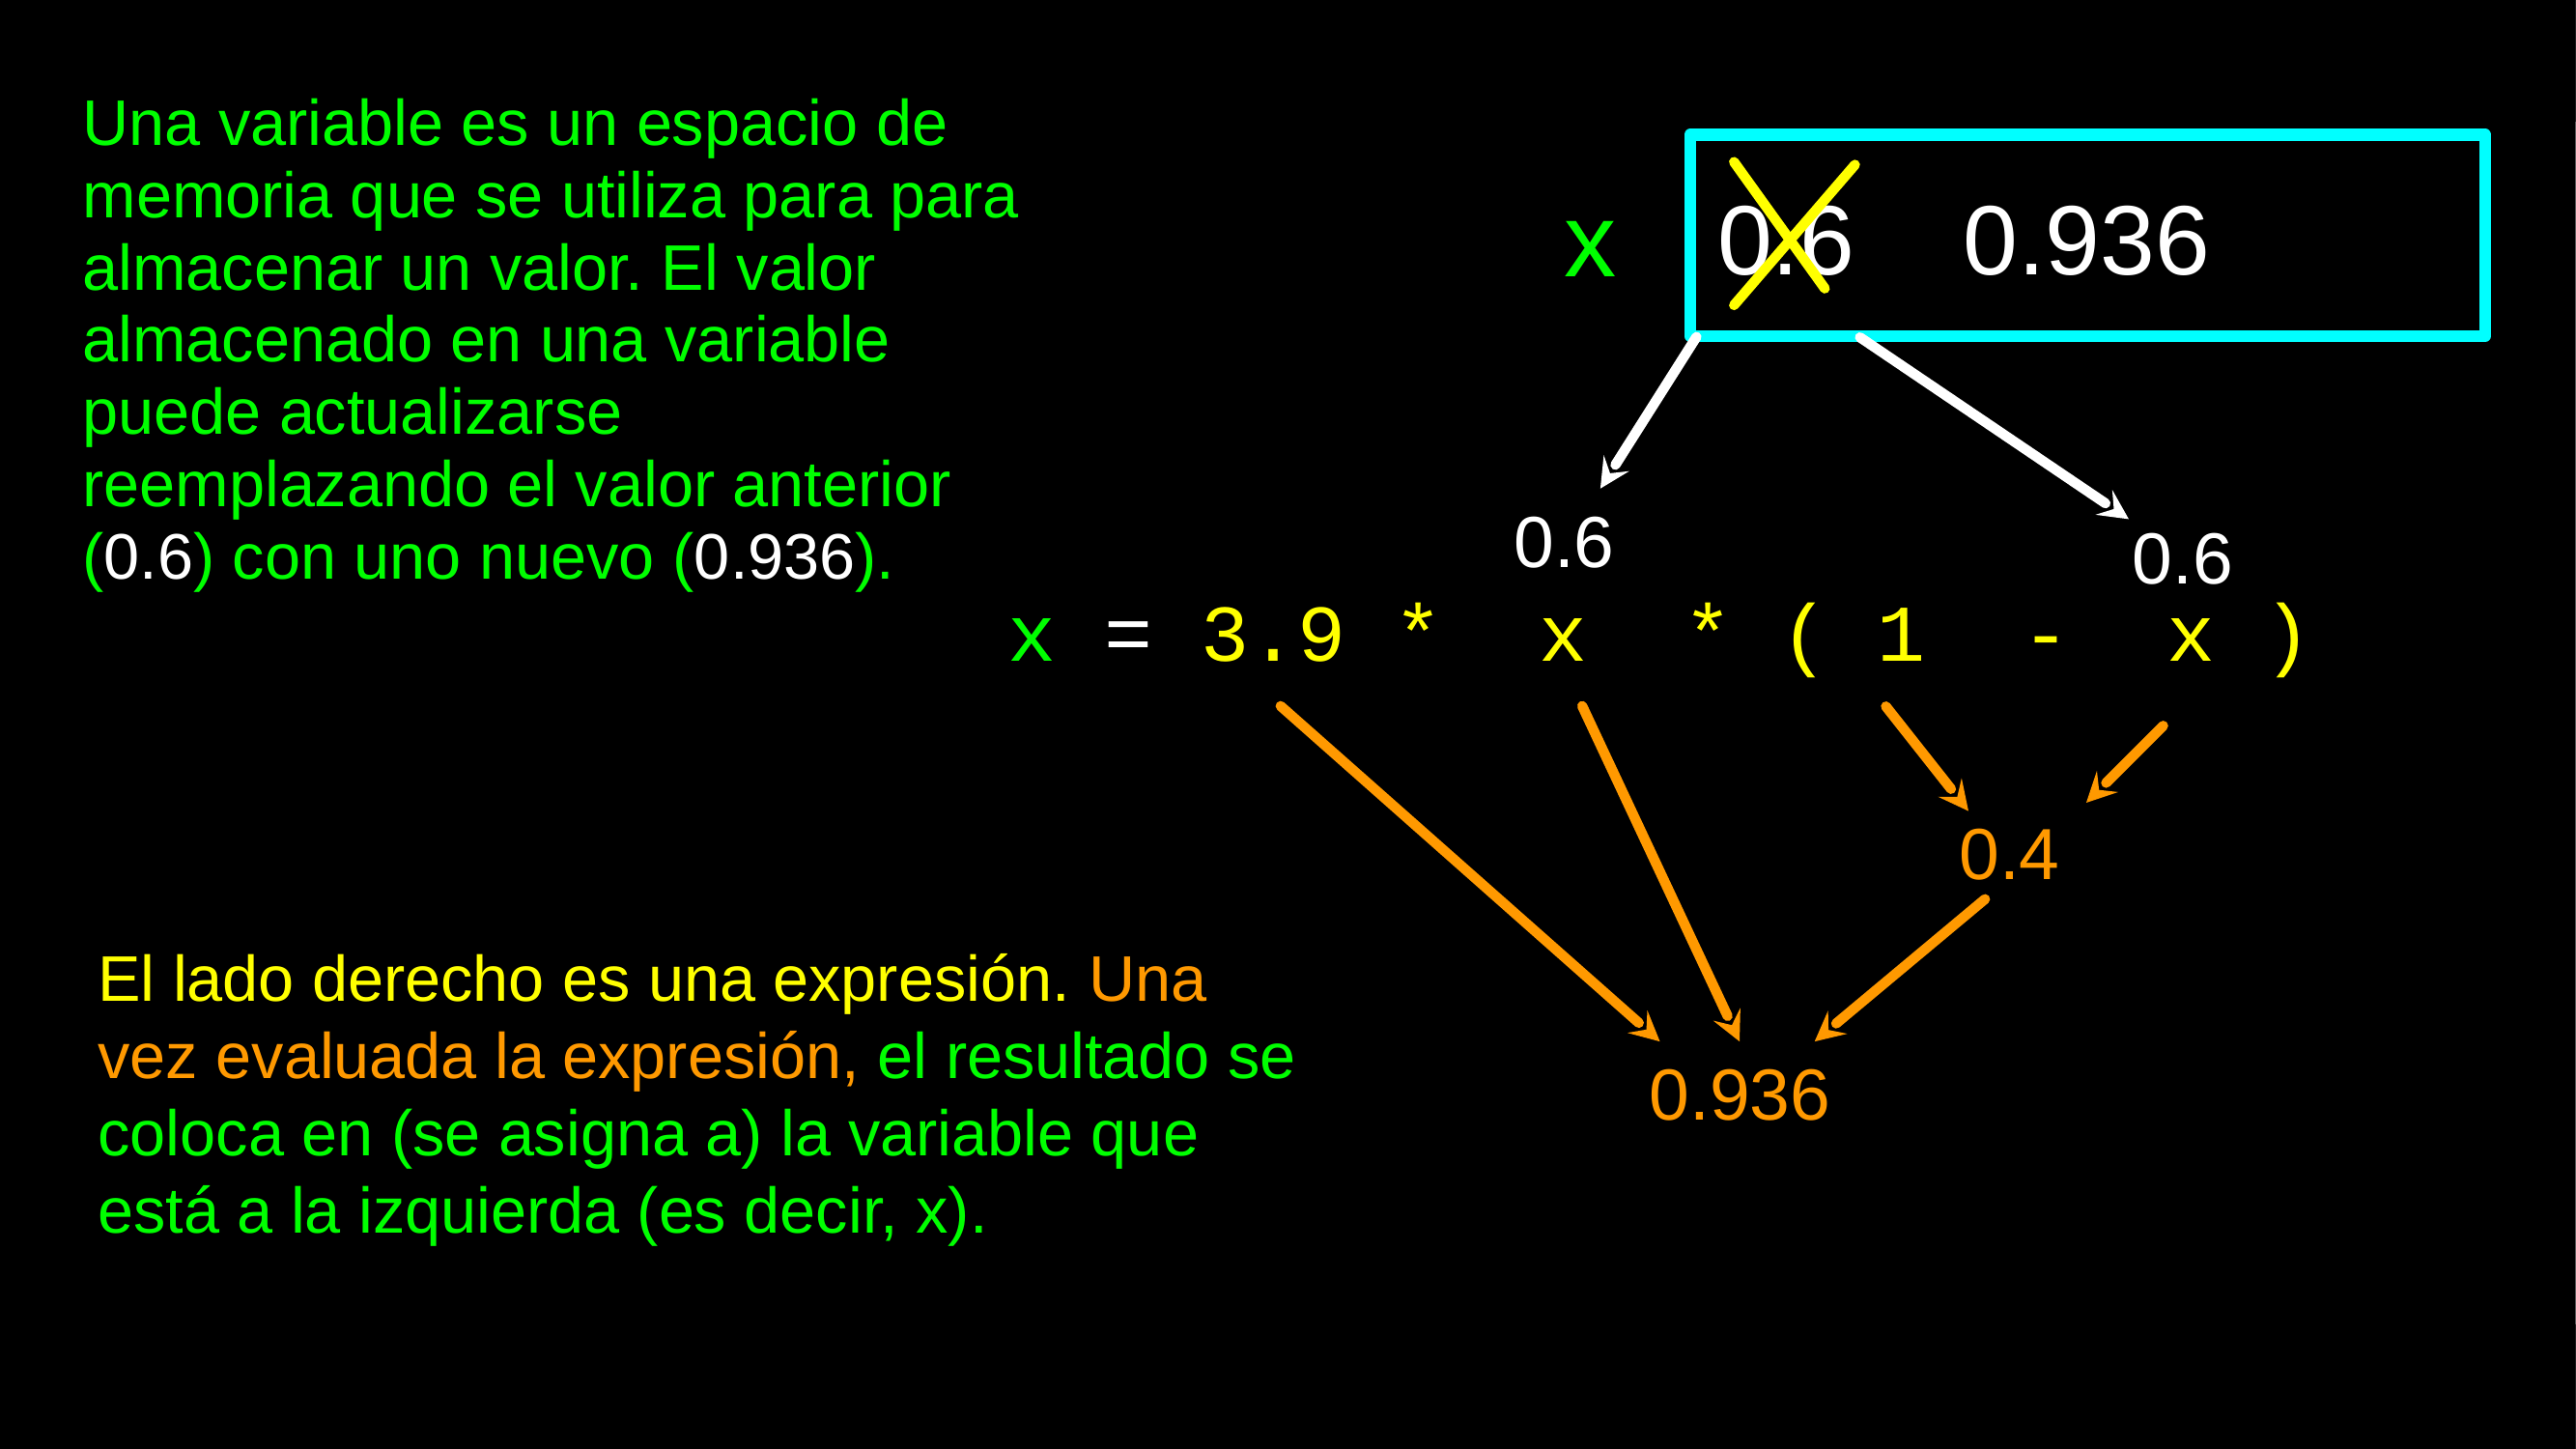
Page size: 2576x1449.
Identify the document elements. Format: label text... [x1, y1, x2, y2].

text_box El lado derecho es una expresión. Una vez evaluada la expresión, el resultado se coloca en (se asigna a) la variable que está a la izquierda (es decir, x). [98, 926, 1313, 1256]
text_box 0.6 [1492, 489, 1636, 588]
text_box x = 3.9 * x * ( 1 - x ) [1007, 538, 2410, 721]
text_box 0.6 [2098, 505, 2113, 513]
text_box Una variable es un espacio de memoria que se utiliza para para almacenar un valor. El valor almacenado en una variable puede actualizarse reemplazando el valor anterior (0.6) con uno nuevo (0.936). [68, 79, 1038, 600]
text_box 0.4 [1925, 801, 2094, 900]
text_box 0.6 [2098, 505, 2268, 605]
text_box 0.6 0.936 [1689, 134, 2485, 336]
text_box 0.936 [1602, 1041, 1878, 1141]
text_box x [1554, 165, 1626, 303]
